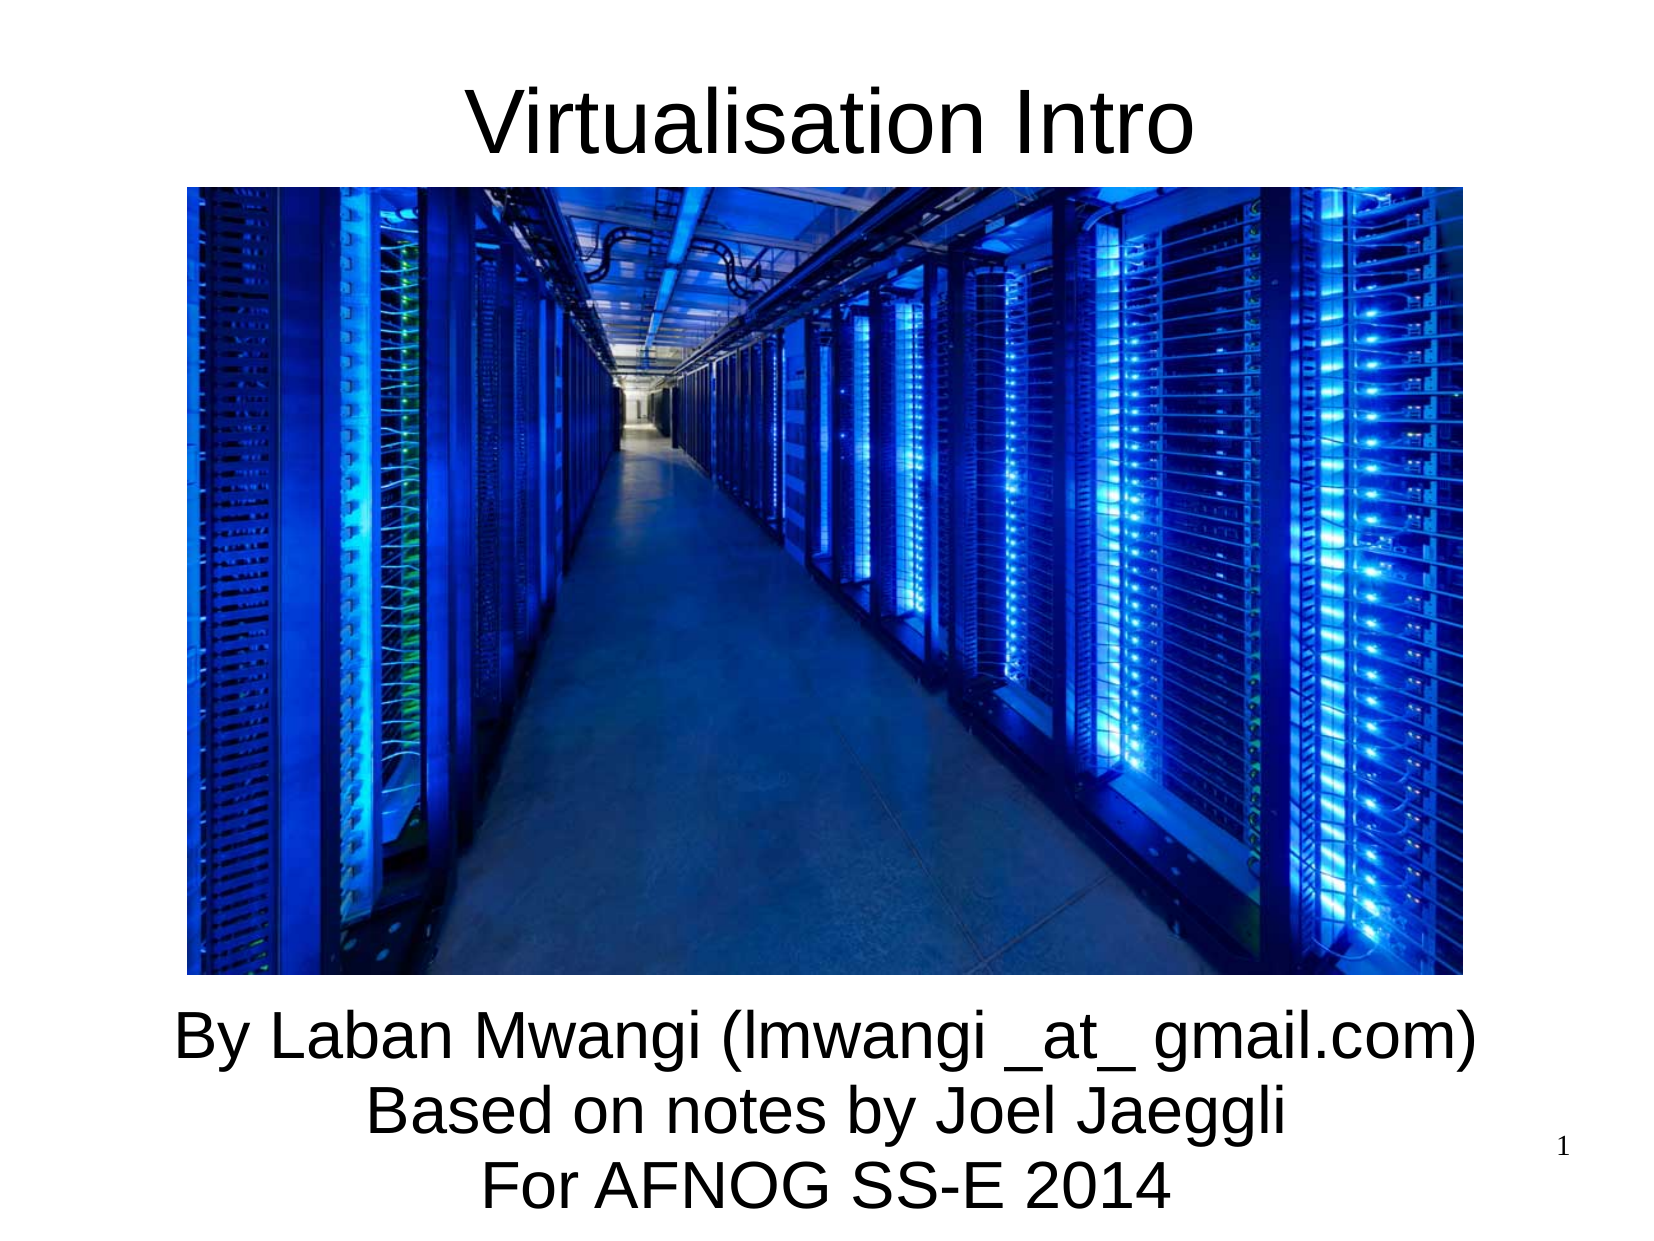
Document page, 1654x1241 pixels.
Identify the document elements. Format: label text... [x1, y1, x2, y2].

title Virtualisation Intro [86, 17, 1576, 226]
picture [187, 187, 1463, 976]
subtitle By Laban Mwangi (lmwangi _at_ gmail.com) Based on notes by Joel Jaeggli For AFNOG SS-E 2014 [82, 177, 1571, 1222]
